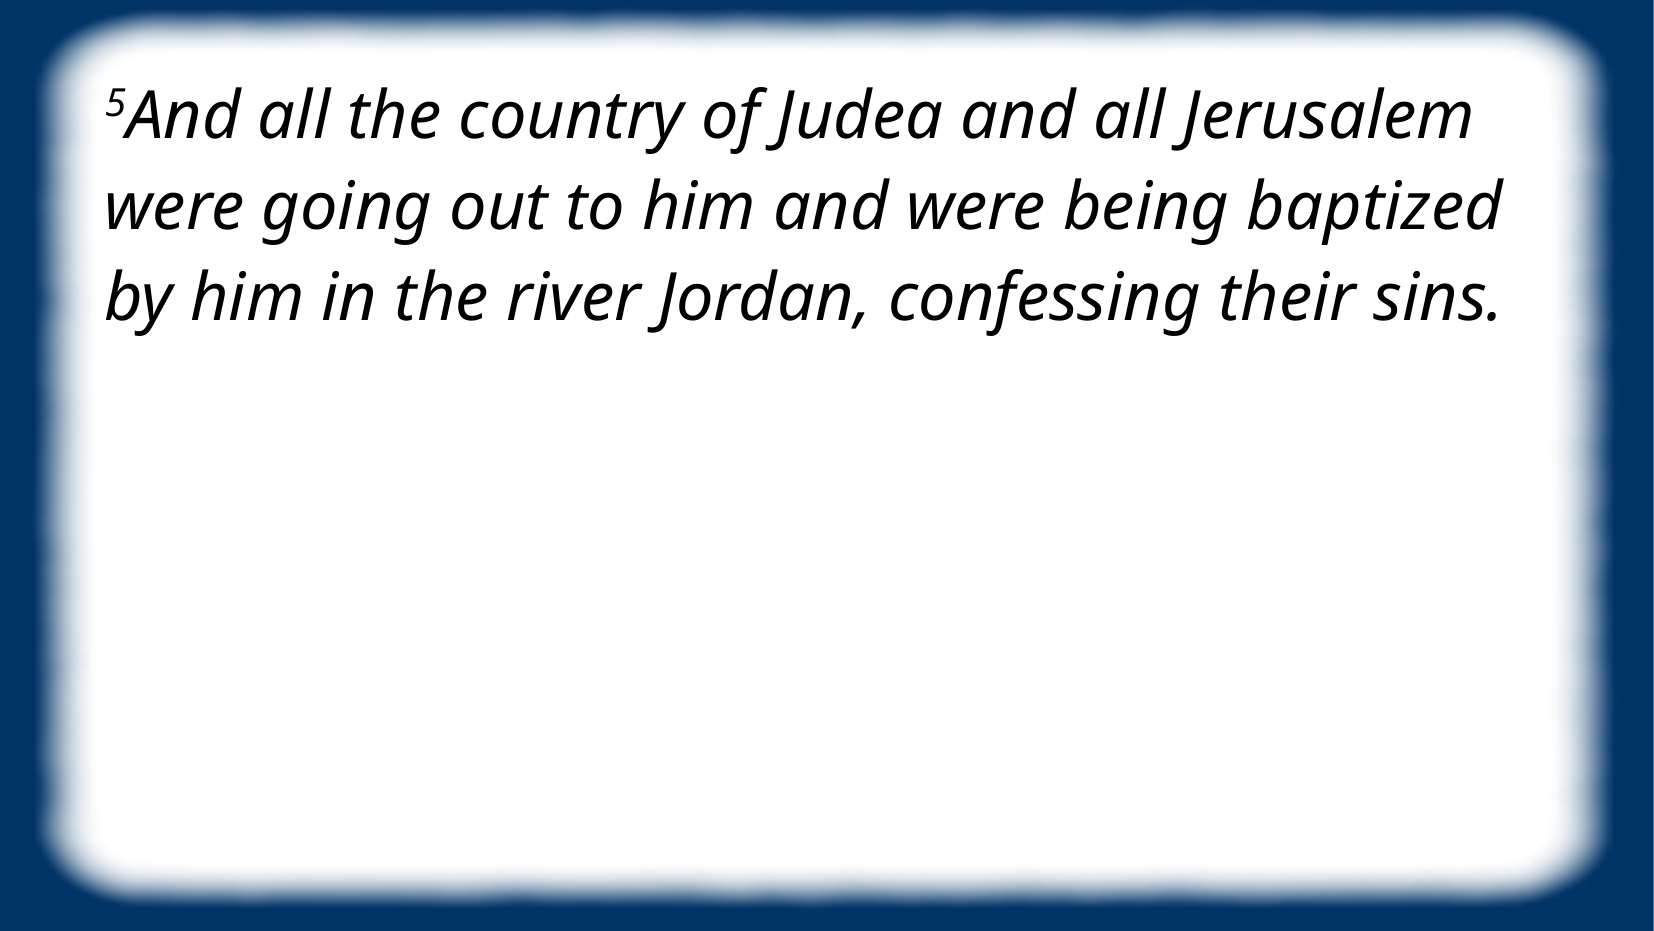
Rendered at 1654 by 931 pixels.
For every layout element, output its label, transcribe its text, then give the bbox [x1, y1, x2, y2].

text_box 5And all the country of Judea and all Jerusalem were going out to him and were being baptized by him in the river Jordan, confessing their sins. [90, 60, 1561, 361]
picture [0, 0, 1654, 931]
